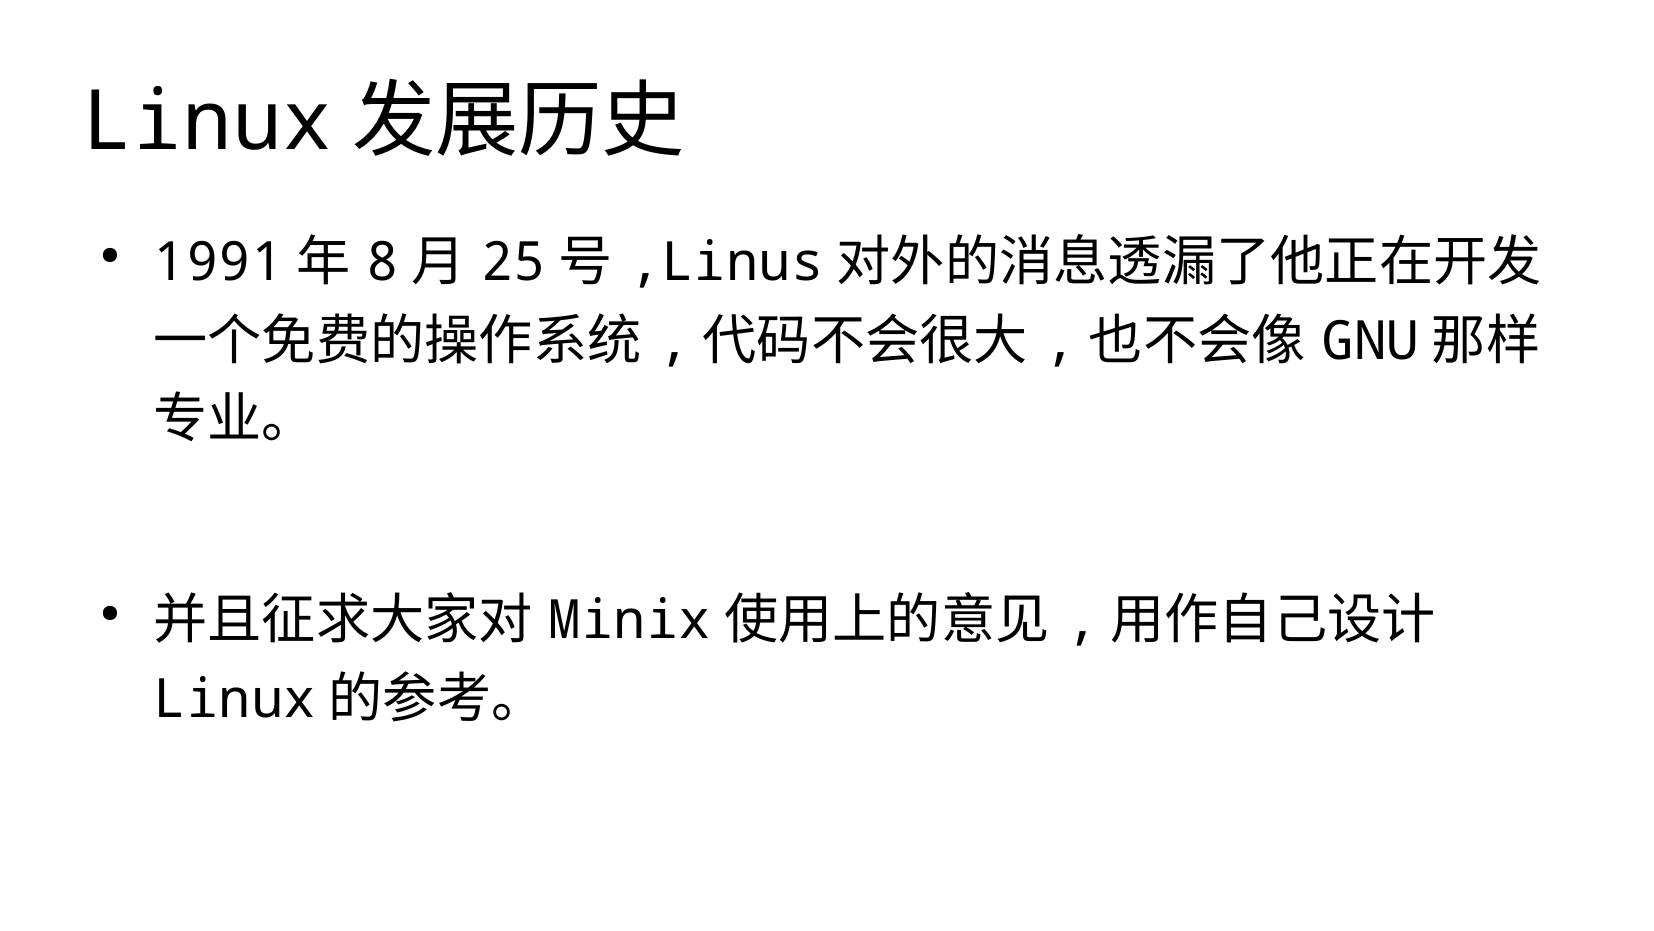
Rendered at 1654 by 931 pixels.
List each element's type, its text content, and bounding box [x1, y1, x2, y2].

list 1991年8月25号,Linus对外的消息透漏了他正在开发一个免费的操作系统,代码不会很大,也不会像GNU那样专业。 并且征求大家对Minix使用上的意见,用作自己设计Linux的参考。 [82, 217, 1571, 780]
title Linux发展历史 [82, 37, 1571, 189]
